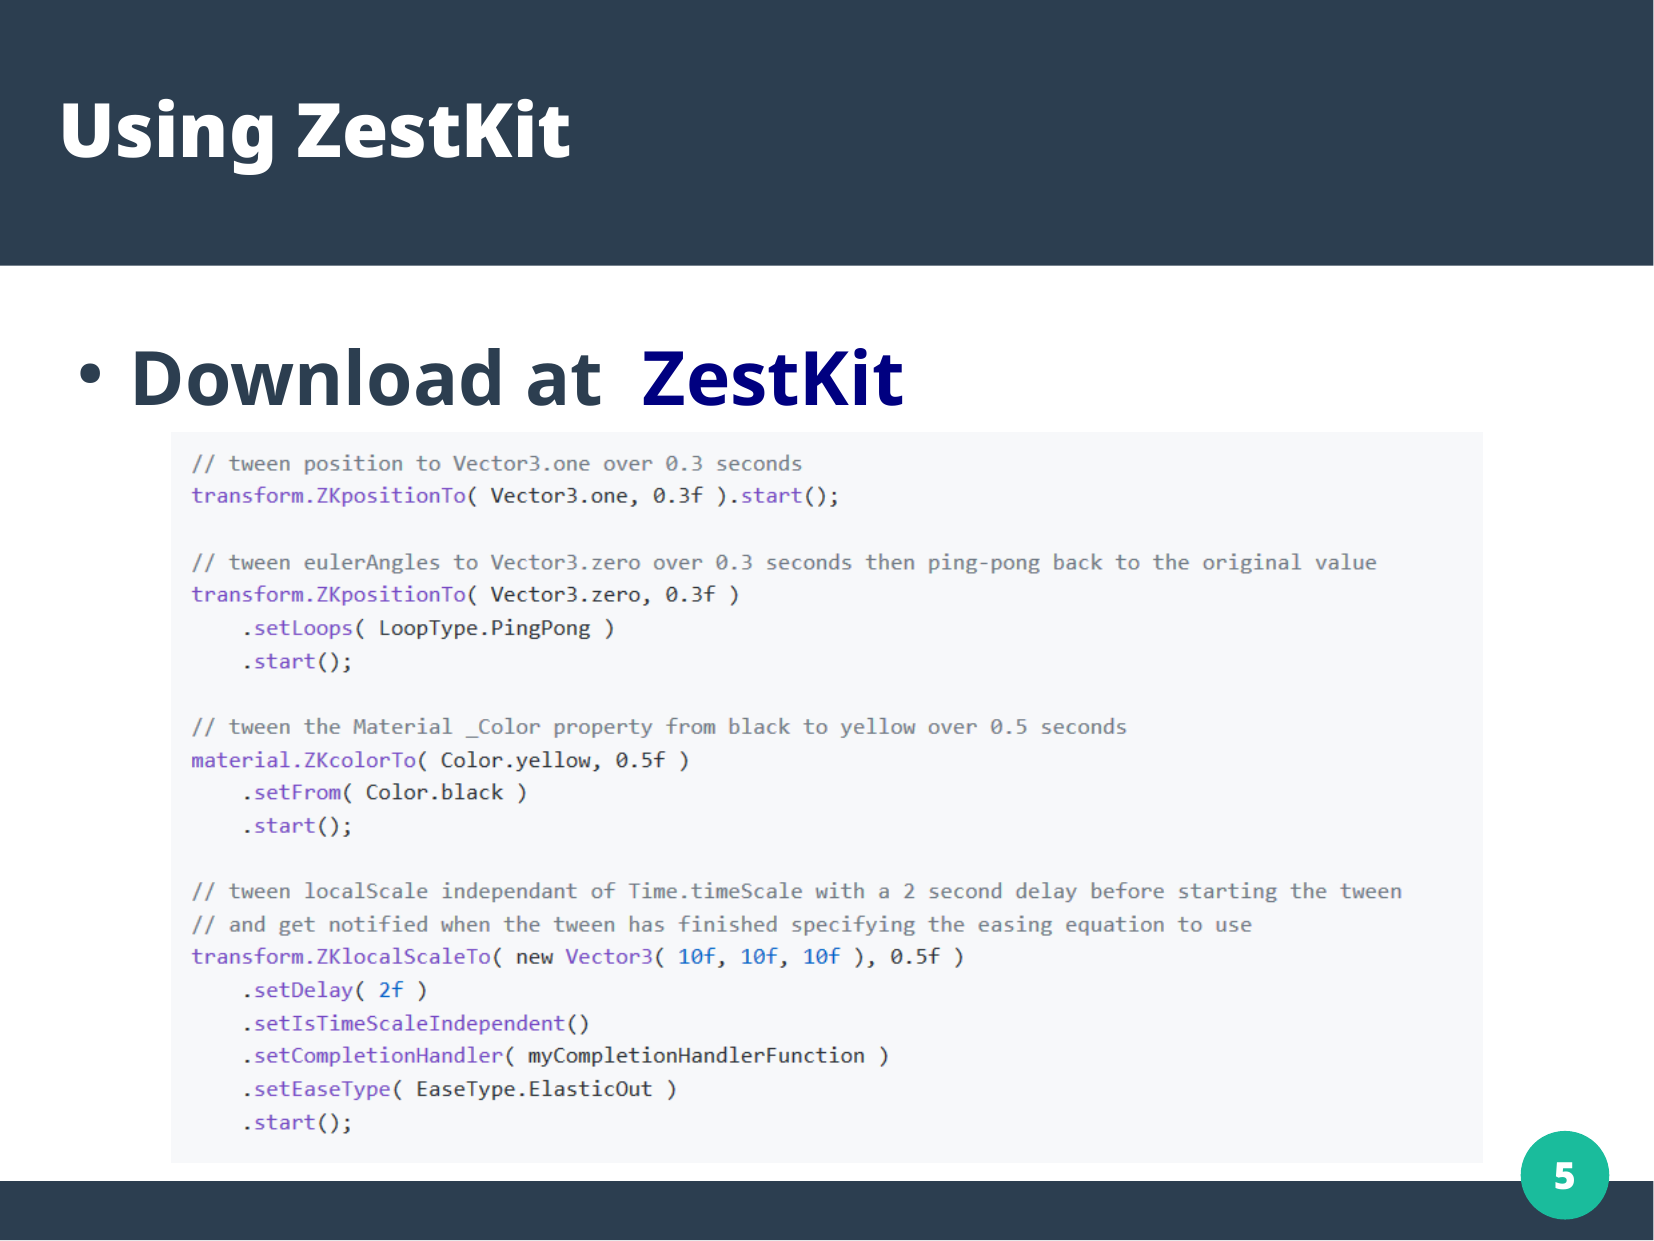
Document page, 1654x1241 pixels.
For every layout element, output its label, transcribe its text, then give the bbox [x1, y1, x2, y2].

list Download at ZestKit [59, 324, 1595, 1152]
title Using ZestKit [59, 49, 1595, 207]
picture [171, 432, 1483, 1163]
